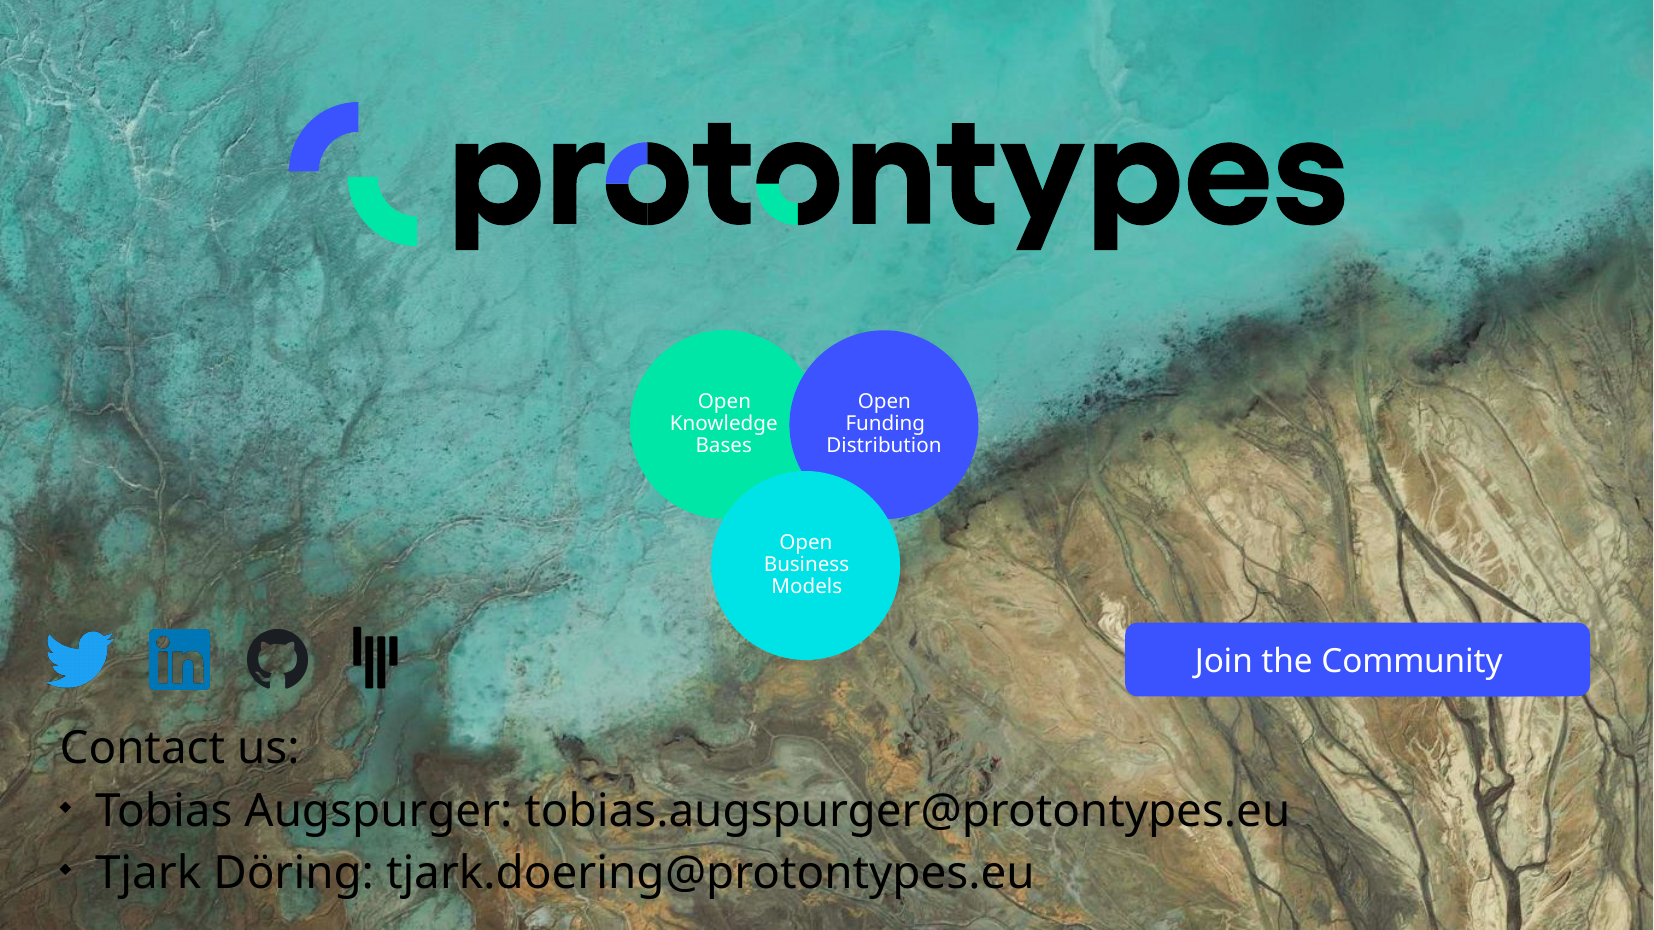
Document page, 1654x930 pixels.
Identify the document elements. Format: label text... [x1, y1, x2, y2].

text_box Contact us: Tobias Augspurger: tobias.augspurger@protontypes.eu Tjark Döring: tjark.doering@protontypes.eu [44, 707, 1551, 930]
picture [0, 0, 1654, 930]
text_box Join the Community [1180, 623, 1523, 697]
text_box [1125, 622, 1591, 697]
